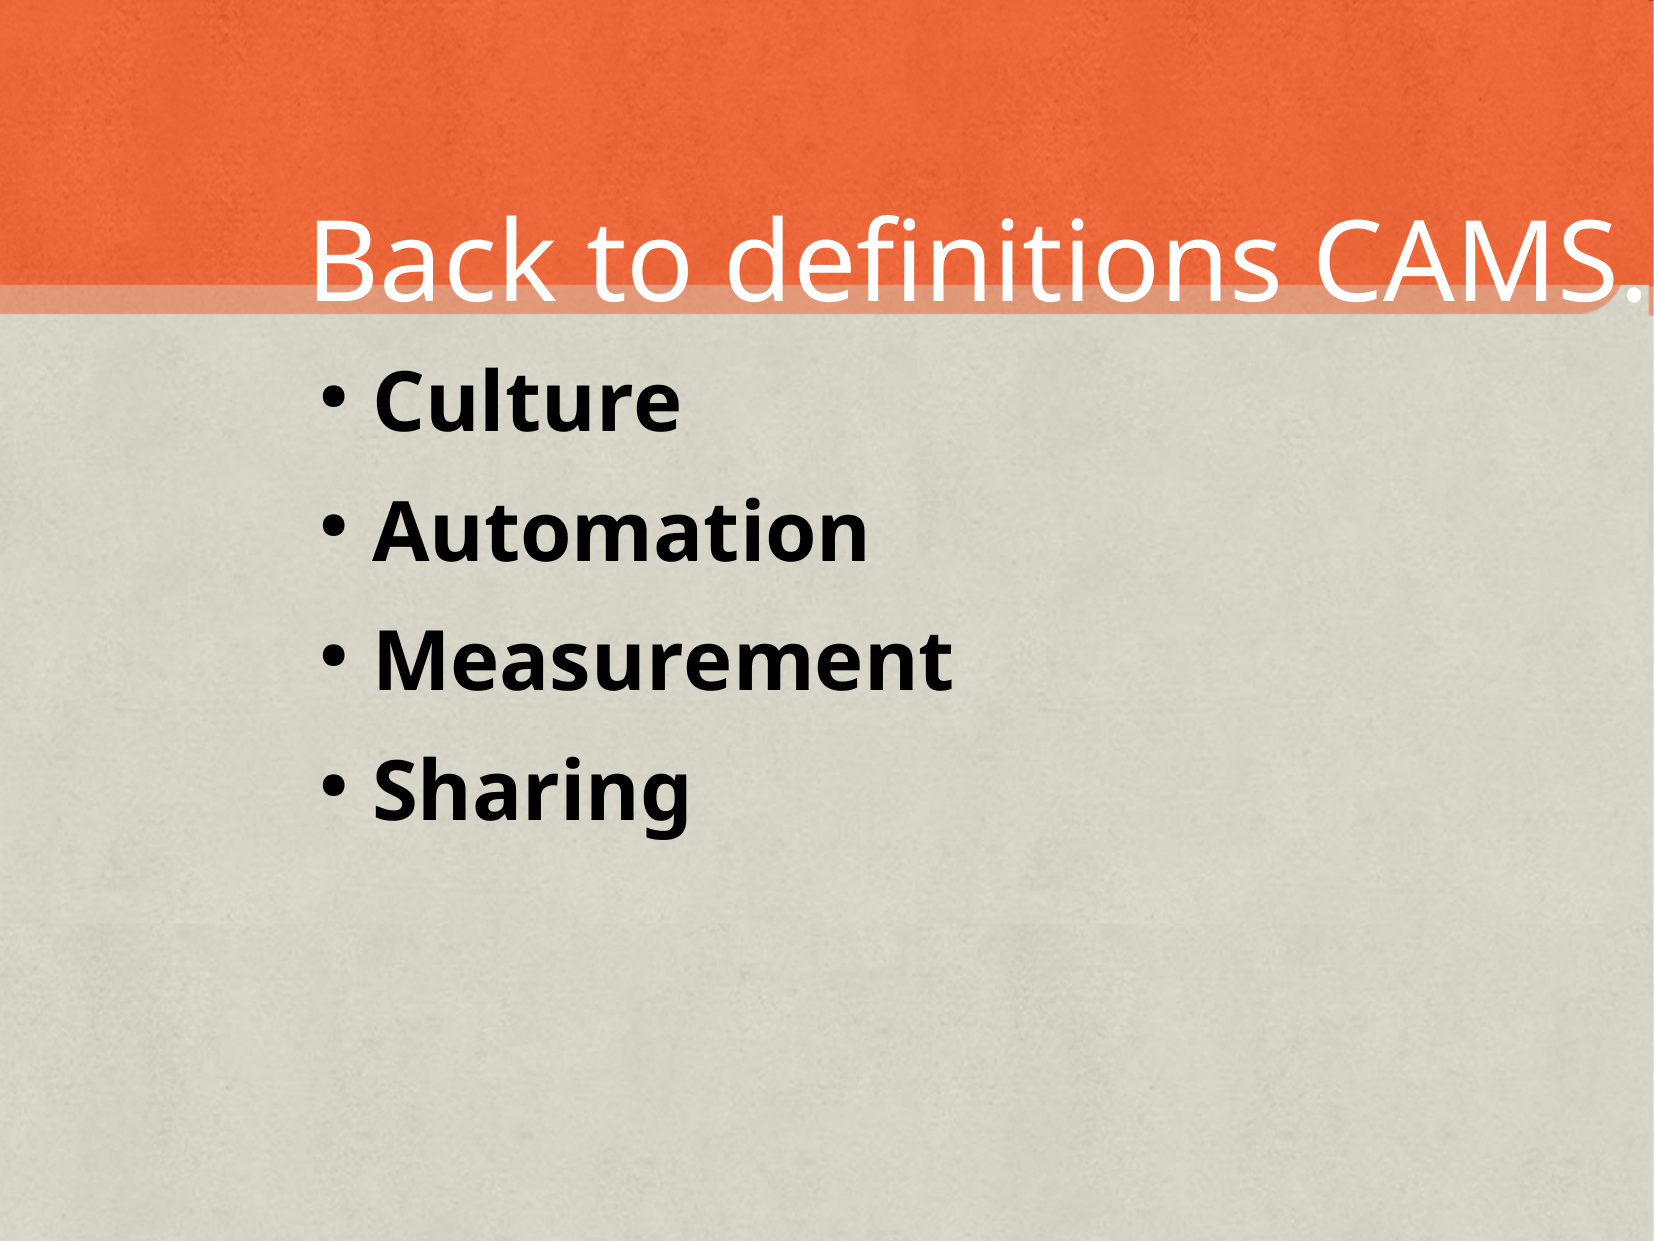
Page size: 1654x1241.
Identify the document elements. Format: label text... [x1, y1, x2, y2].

list Culture Automation Measurement Sharing [301, 348, 1588, 1068]
title Back to definitions CAMS... [306, 189, 1654, 317]
picture [0, 0, 1654, 1241]
